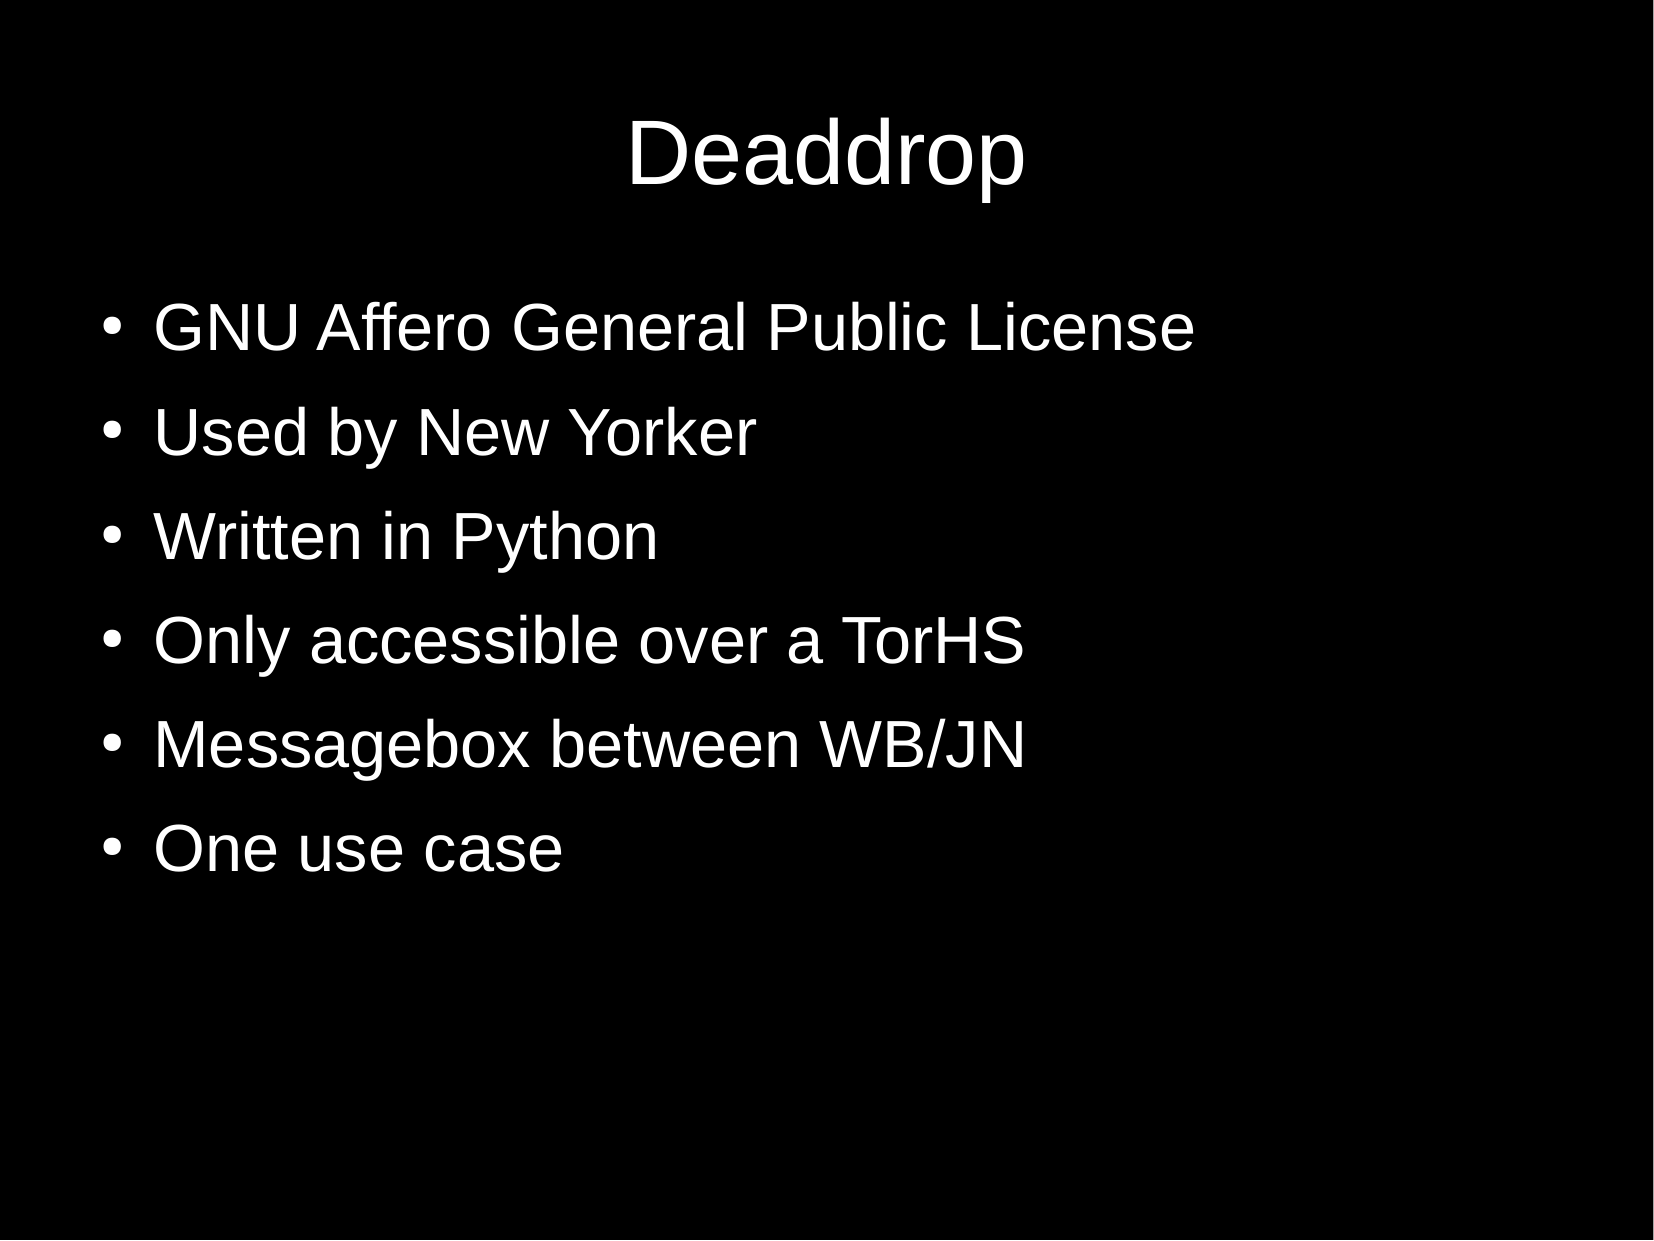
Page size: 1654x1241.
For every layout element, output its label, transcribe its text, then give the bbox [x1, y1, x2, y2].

list GNU Affero General Public License Used by New Yorker Written in Python Only accessible over a TorHS Messagebox between WB/JN One use case [82, 290, 1538, 1010]
title Deaddrop [82, 49, 1571, 257]
